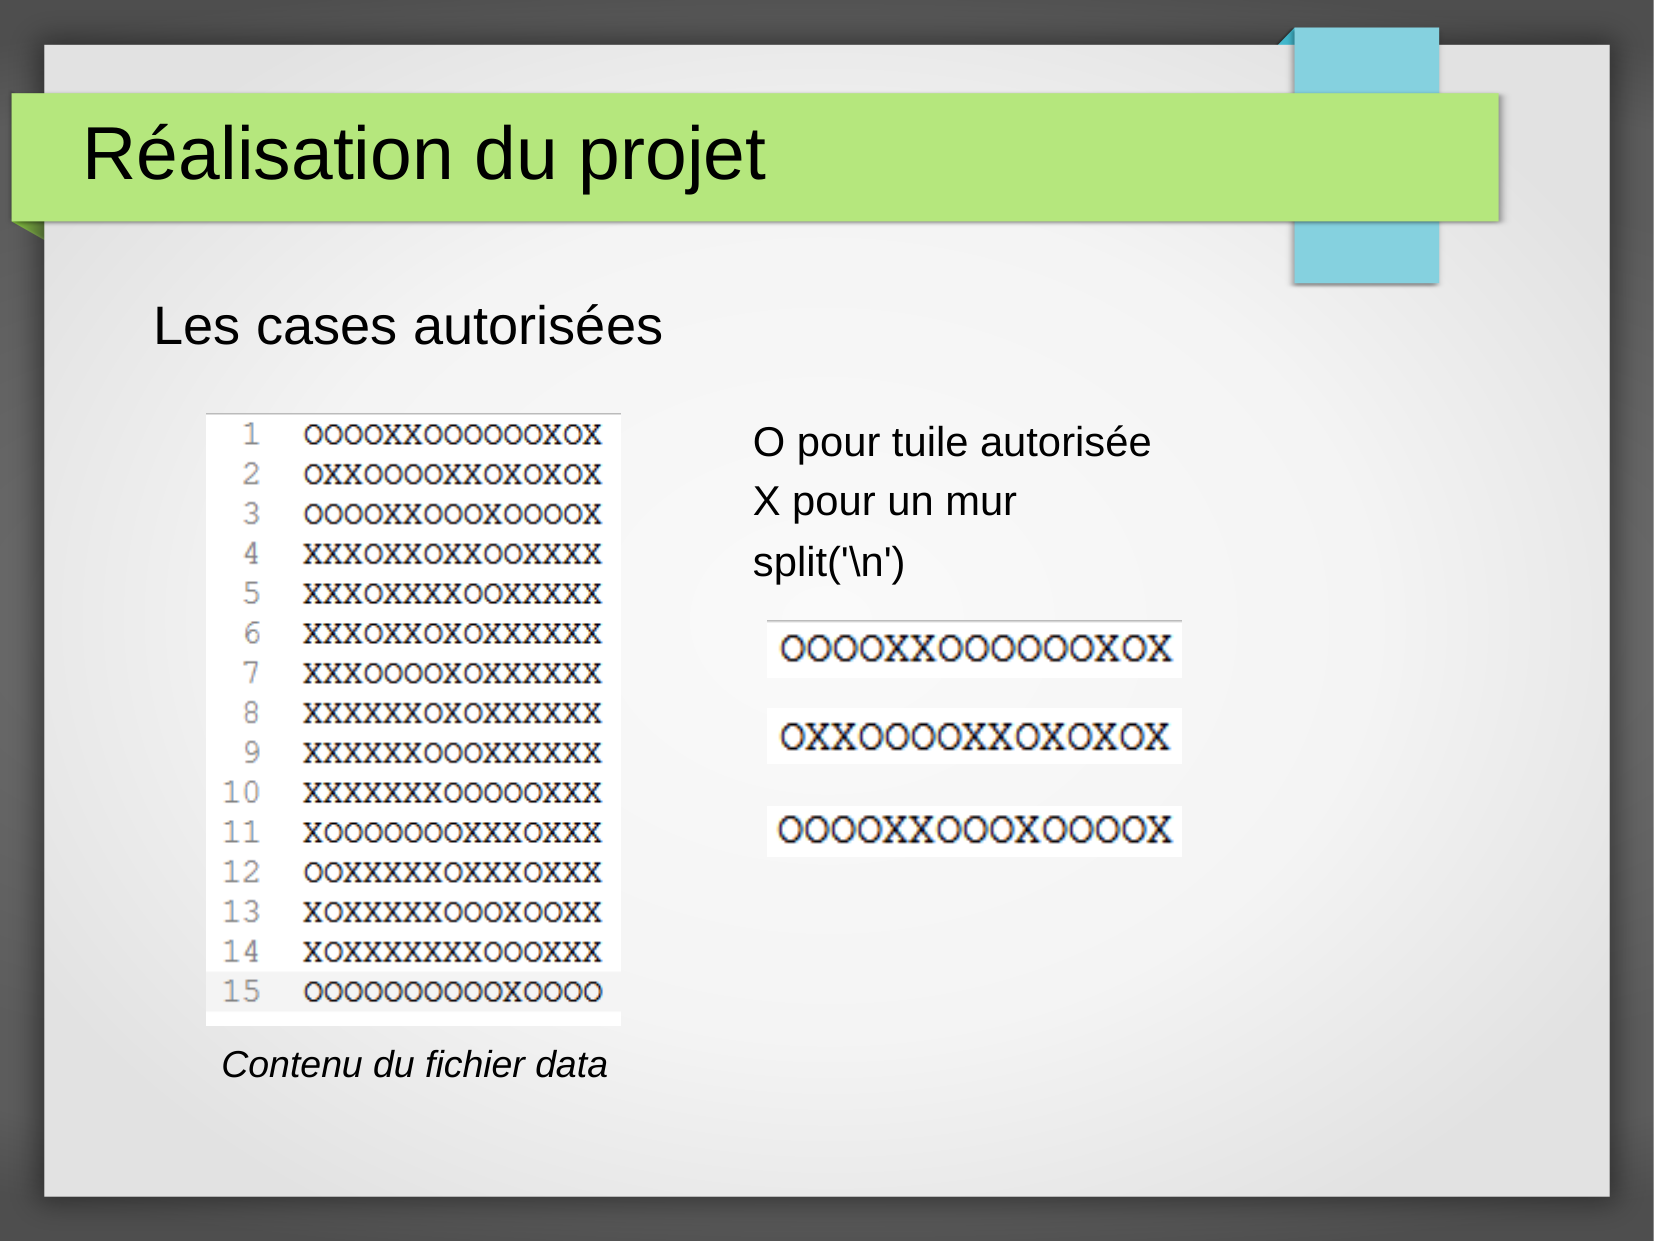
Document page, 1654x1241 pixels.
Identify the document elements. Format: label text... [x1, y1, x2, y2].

text_box X pour un mur [738, 469, 1182, 531]
text_box O pour tuile autorisée [738, 410, 1182, 469]
text_box split('\n') [738, 531, 1182, 594]
list Les cases autorisées [82, 295, 1571, 1015]
title Réalisation du projet [82, 94, 1264, 213]
text_box Contenu du fichier data [206, 1035, 709, 1093]
picture [0, 0, 1654, 1241]
